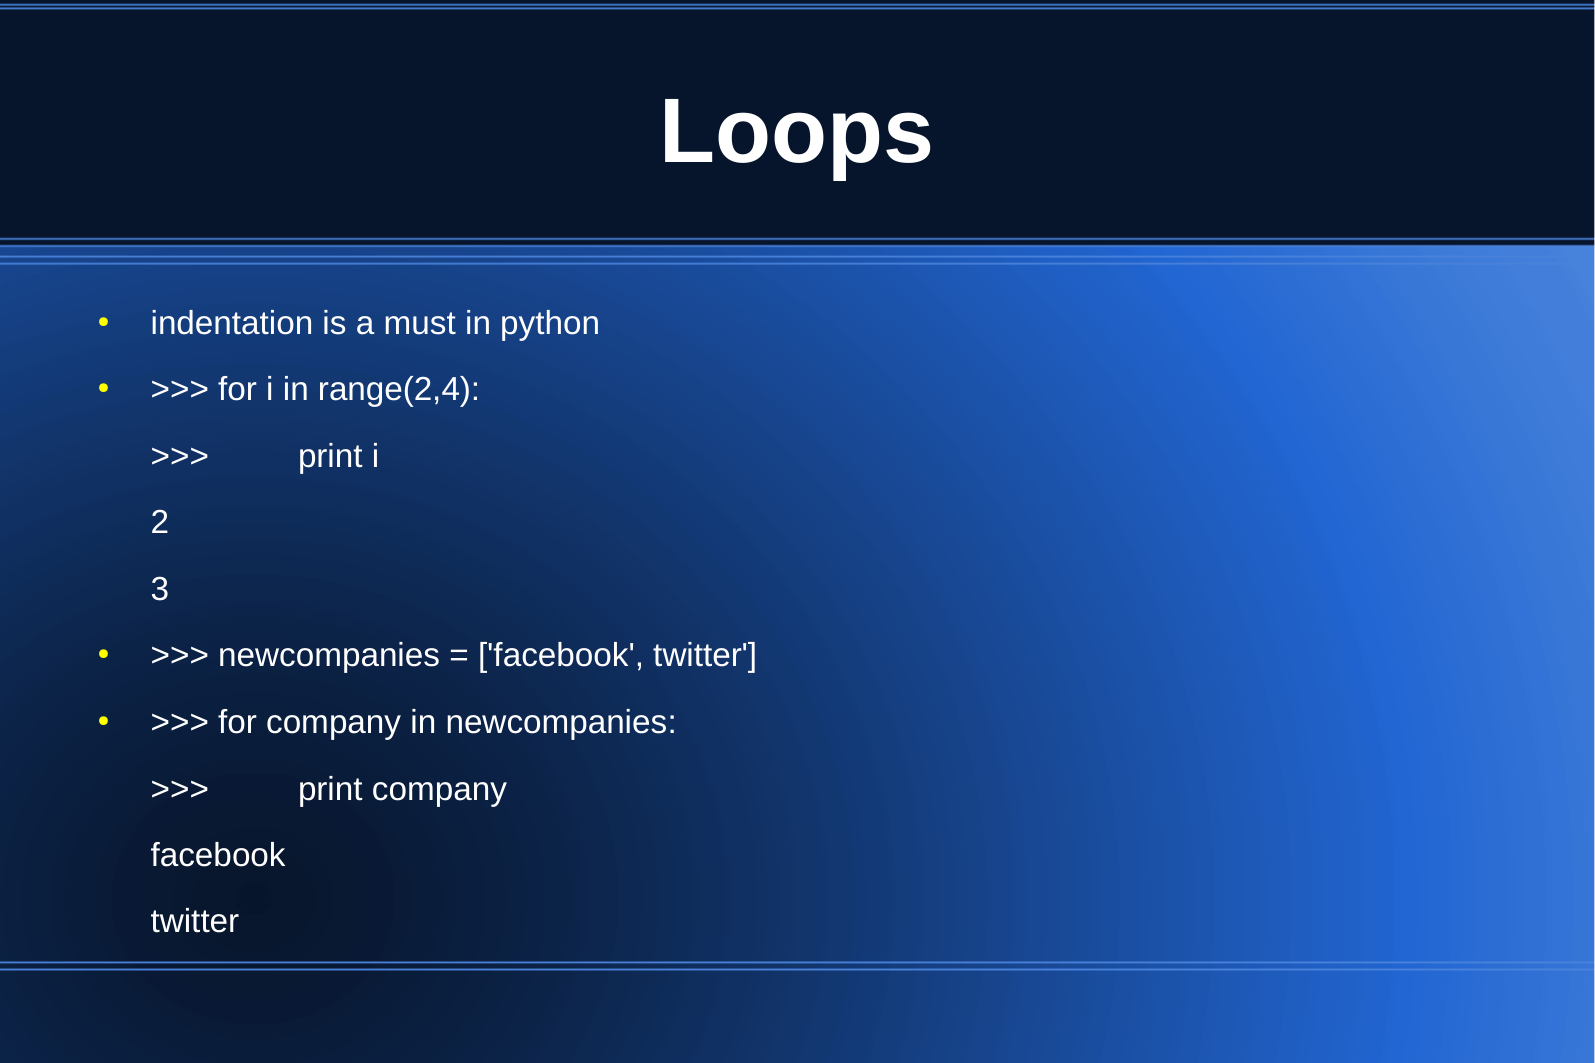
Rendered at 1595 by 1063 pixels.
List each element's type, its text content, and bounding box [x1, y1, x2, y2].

list indentation is a must in python >>> for i in range(2,4): >>> print i 2 3 >>> newcompanies = ['facebook', twitter'] >>> for company in newcompanies: >>> print company facebook twitter [79, 304, 1515, 943]
title Loops [79, 49, 1515, 213]
picture [0, 0, 1595, 1063]
